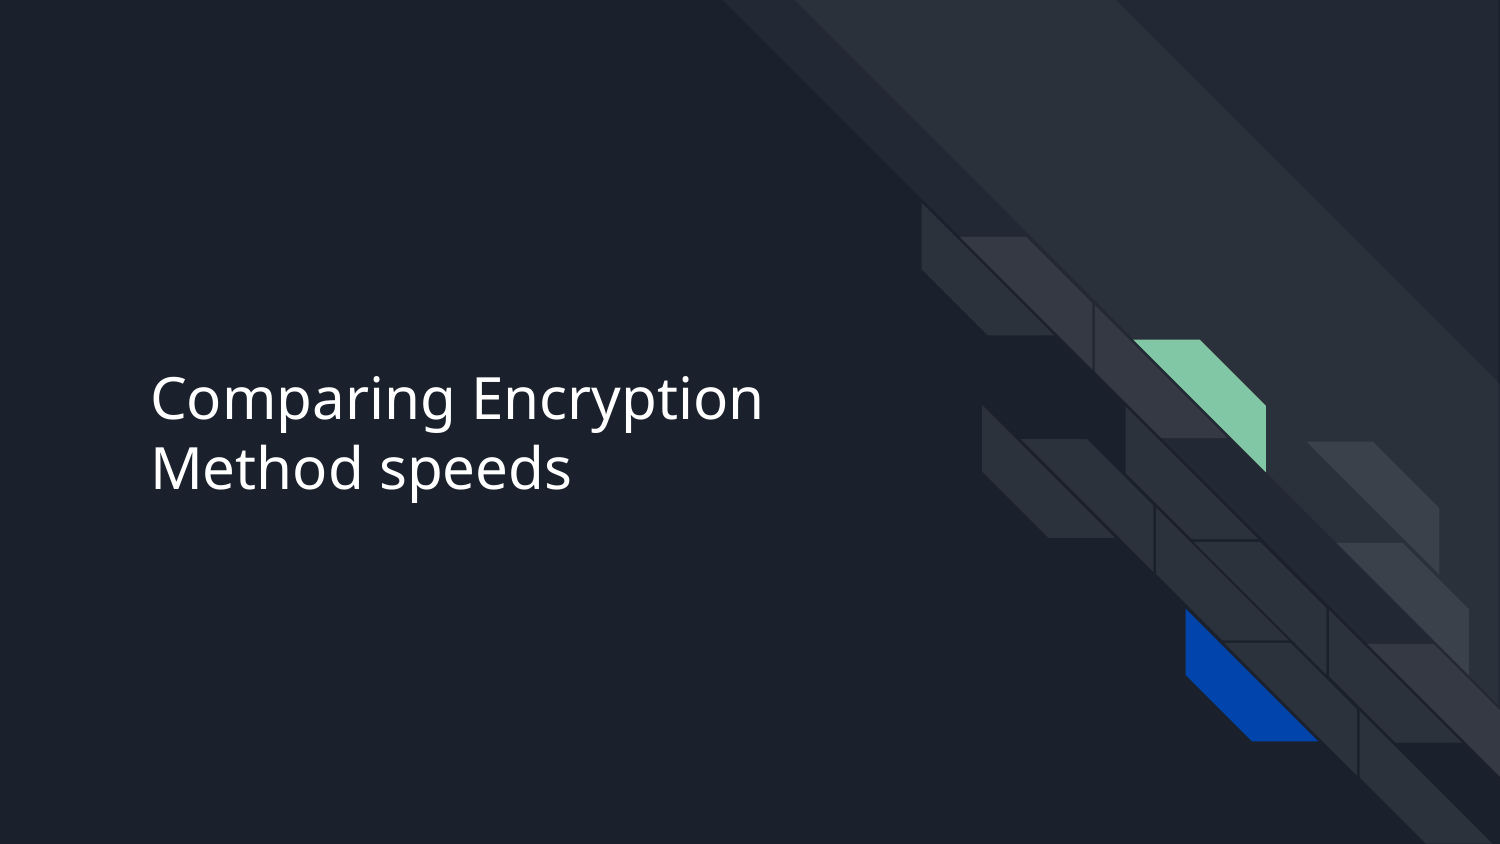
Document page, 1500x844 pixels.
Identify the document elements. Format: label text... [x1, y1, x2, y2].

title Comparing Encryption Method speeds [135, 336, 888, 526]
